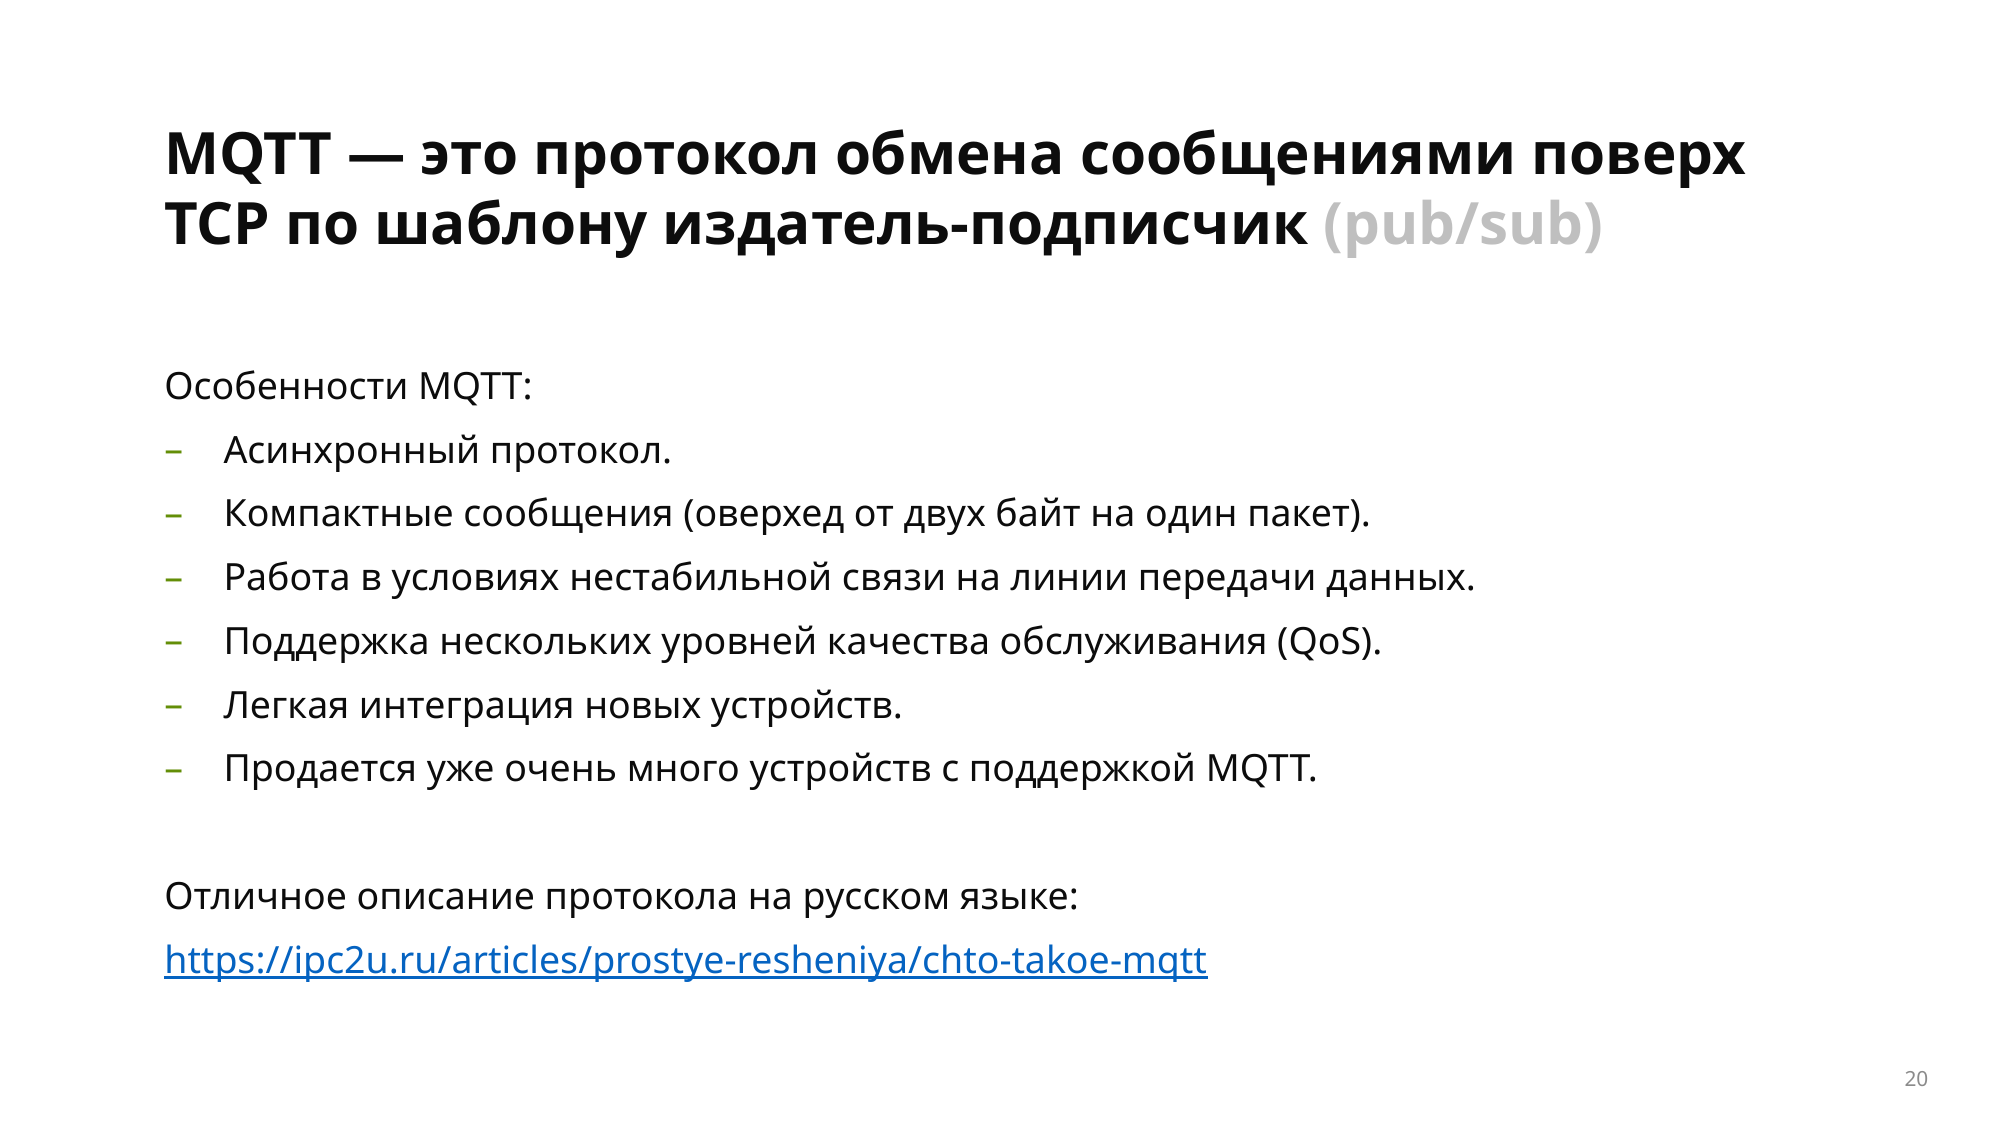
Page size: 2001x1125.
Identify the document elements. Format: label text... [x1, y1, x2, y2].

slide_number <номер> [1832, 1034, 2000, 1125]
text_box MQTT — это протокол обмена сообщениями поверх TCP по шаблону издатель-подписчик (pub/sub) [149, 108, 1850, 264]
text_box Особенности MQTT: Асинхронный протокол. Компактные сообщения (оверхед от двух байт на один пакет). Работа в условиях нестабильной связи на линии передачи данных. Поддержка нескольких уровней качества обслуживания (QoS). Легкая интеграция новых устройств. Продается уже очень много устройств с поддержкой MQTT. Отличное описание протокола на русском языке: https://ipc2u.ru/articles/prostye-resheniya/chto-takoe-mqtt [149, 354, 1683, 1062]
